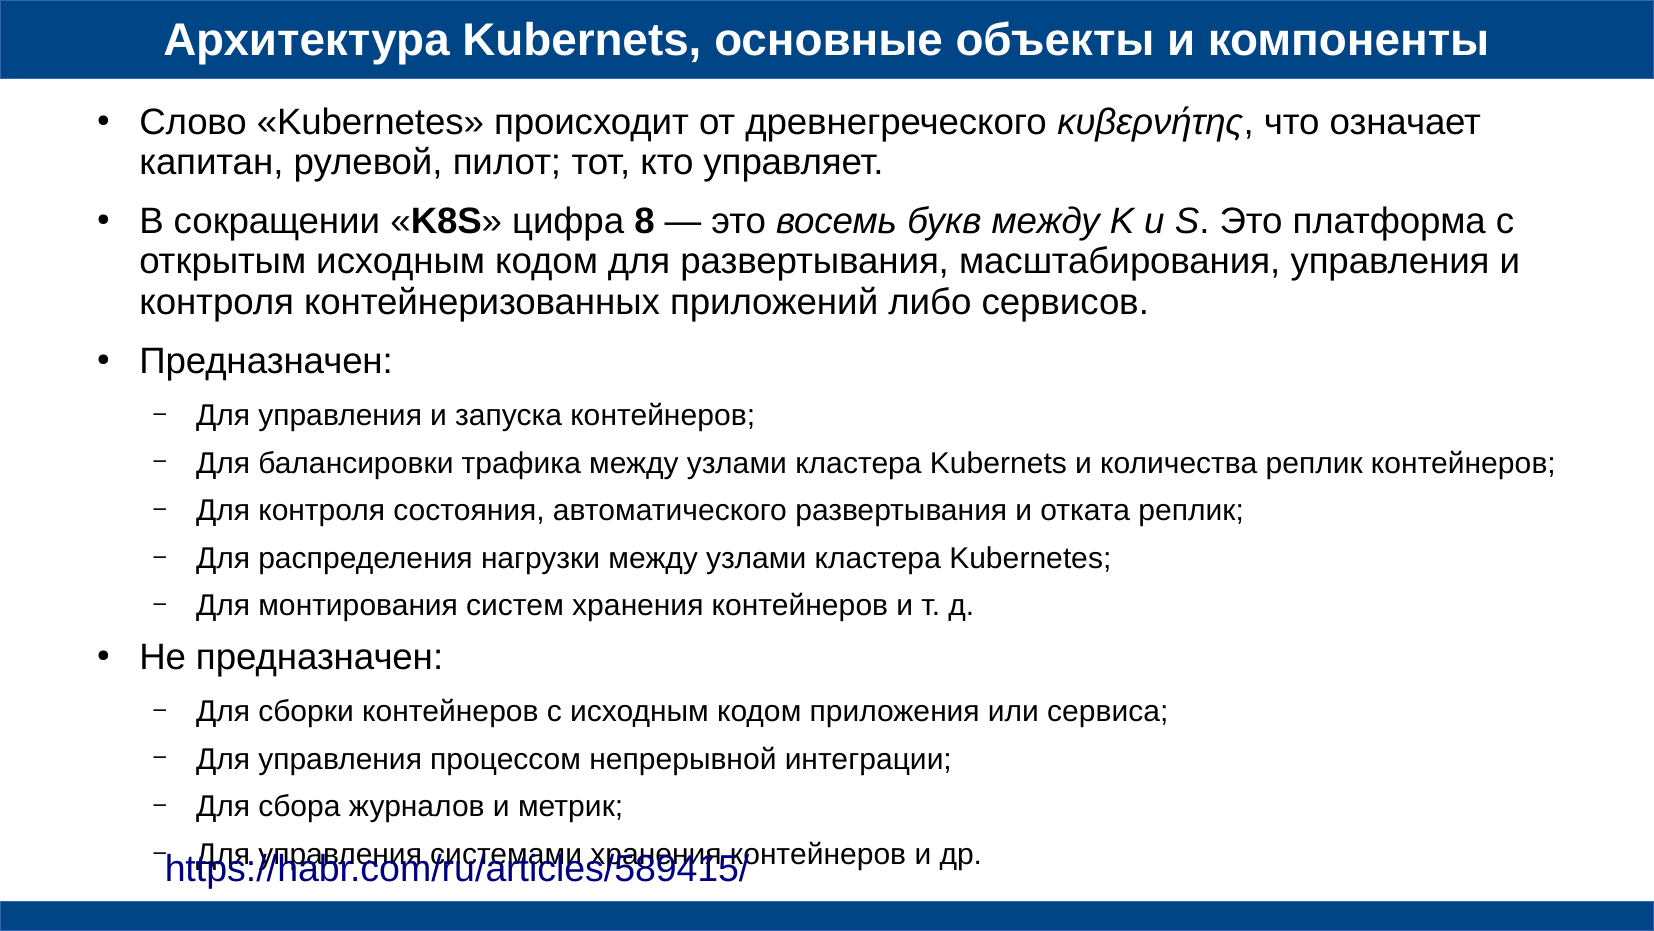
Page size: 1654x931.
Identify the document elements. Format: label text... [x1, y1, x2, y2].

title Архитектура Kubernets, основные объекты и компоненты [0, 0, 1654, 79]
list Слово «Kubernetes» происходит от древнегреческого κυβερνήτης, что означает капитан, рулевой, пилот; тот, кто управляет. В сокращении «K8S» цифра 8 — это восемь букв между K и S. Это платформа с открытым исходным кодом для развертывания, масштабирования, управления и контроля контейнеризованных приложений либо сервисов. Предназначен: Для управления и запуска контейнеров; Для балансировки трафика между узлами кластера Kubernets и количества реплик контейнеров; Для контроля состояния, автоматического развертывания и отката реплик; Для распределения нагрузки между узлами кластера Kubernetes; Для монтирования систем хранения контейнеров и т. д. Не предназначен: Для сборки контейнеров с исходным кодом приложения или сервиса; Для управления процессом непрерывной интеграции; Для сбора журналов и метрик; Для управления системами хранения контейнеров и др. [82, 101, 1571, 886]
text_box https://habr.com/ru/articles/589415/ [150, 840, 766, 897]
